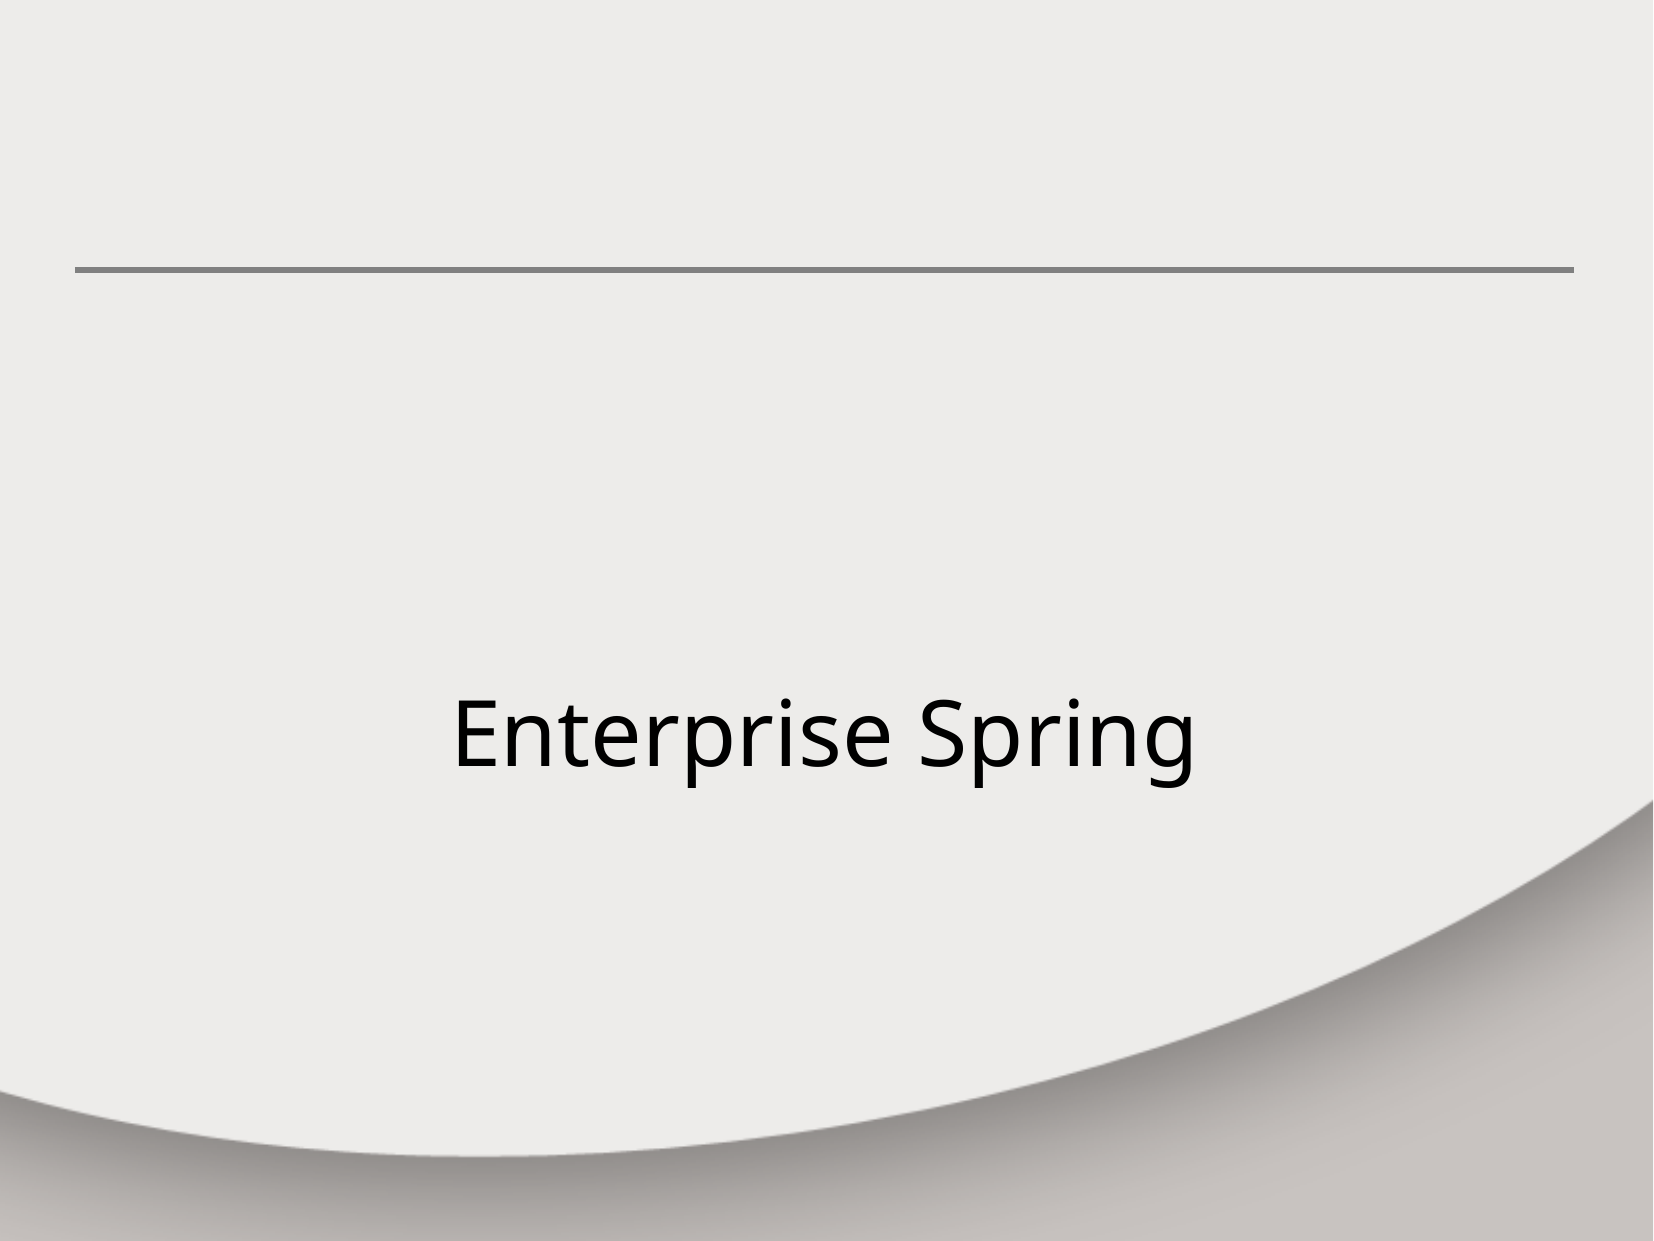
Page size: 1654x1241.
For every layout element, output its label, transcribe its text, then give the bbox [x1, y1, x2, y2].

text_box Enterprise Spring [75, 300, 1576, 1163]
picture [0, 0, 1654, 1241]
